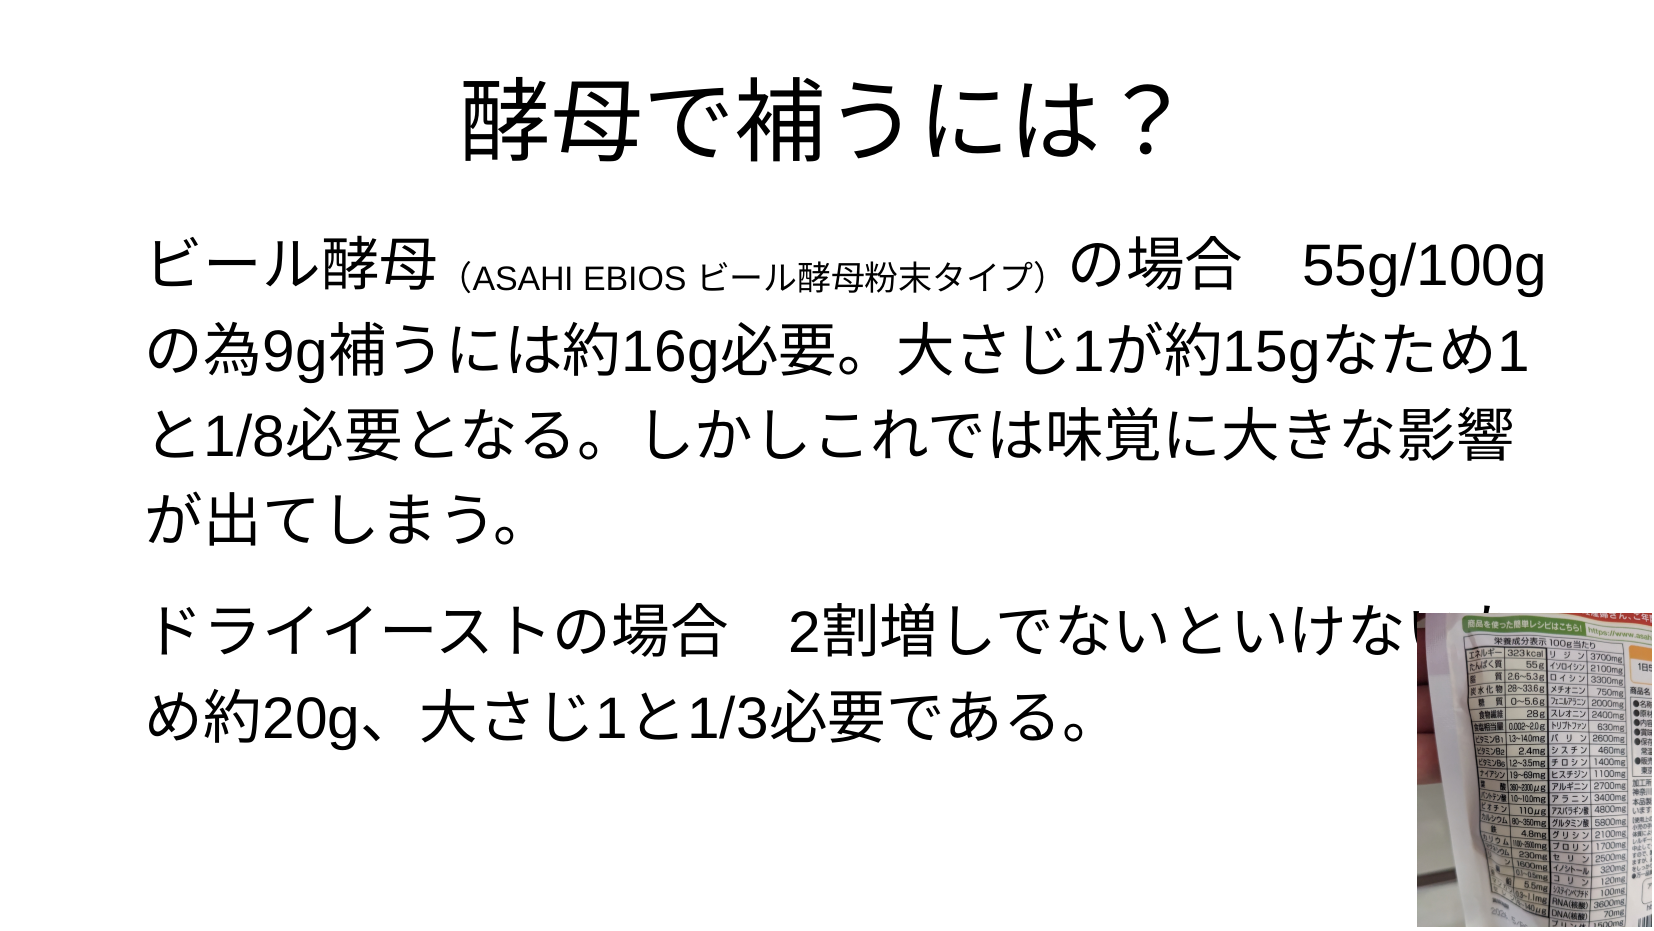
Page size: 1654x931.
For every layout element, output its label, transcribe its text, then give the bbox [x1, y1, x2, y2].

title 酵母で補うには？ [82, 37, 1571, 193]
list ビール酵母（ASAHI EBIOS ビール酵母粉末タイプ）の場合 55g/100g の為9g補うには約16g必要。大さじ1が約15gなため1と1/8必要となる。しかしこれでは味覚に大きな影響が出てしまう。 ドライイーストの場合 2割増しでないといけないため約20g、大さじ1と1/3必要である。 [82, 217, 1571, 758]
picture [1417, 613, 1652, 927]
